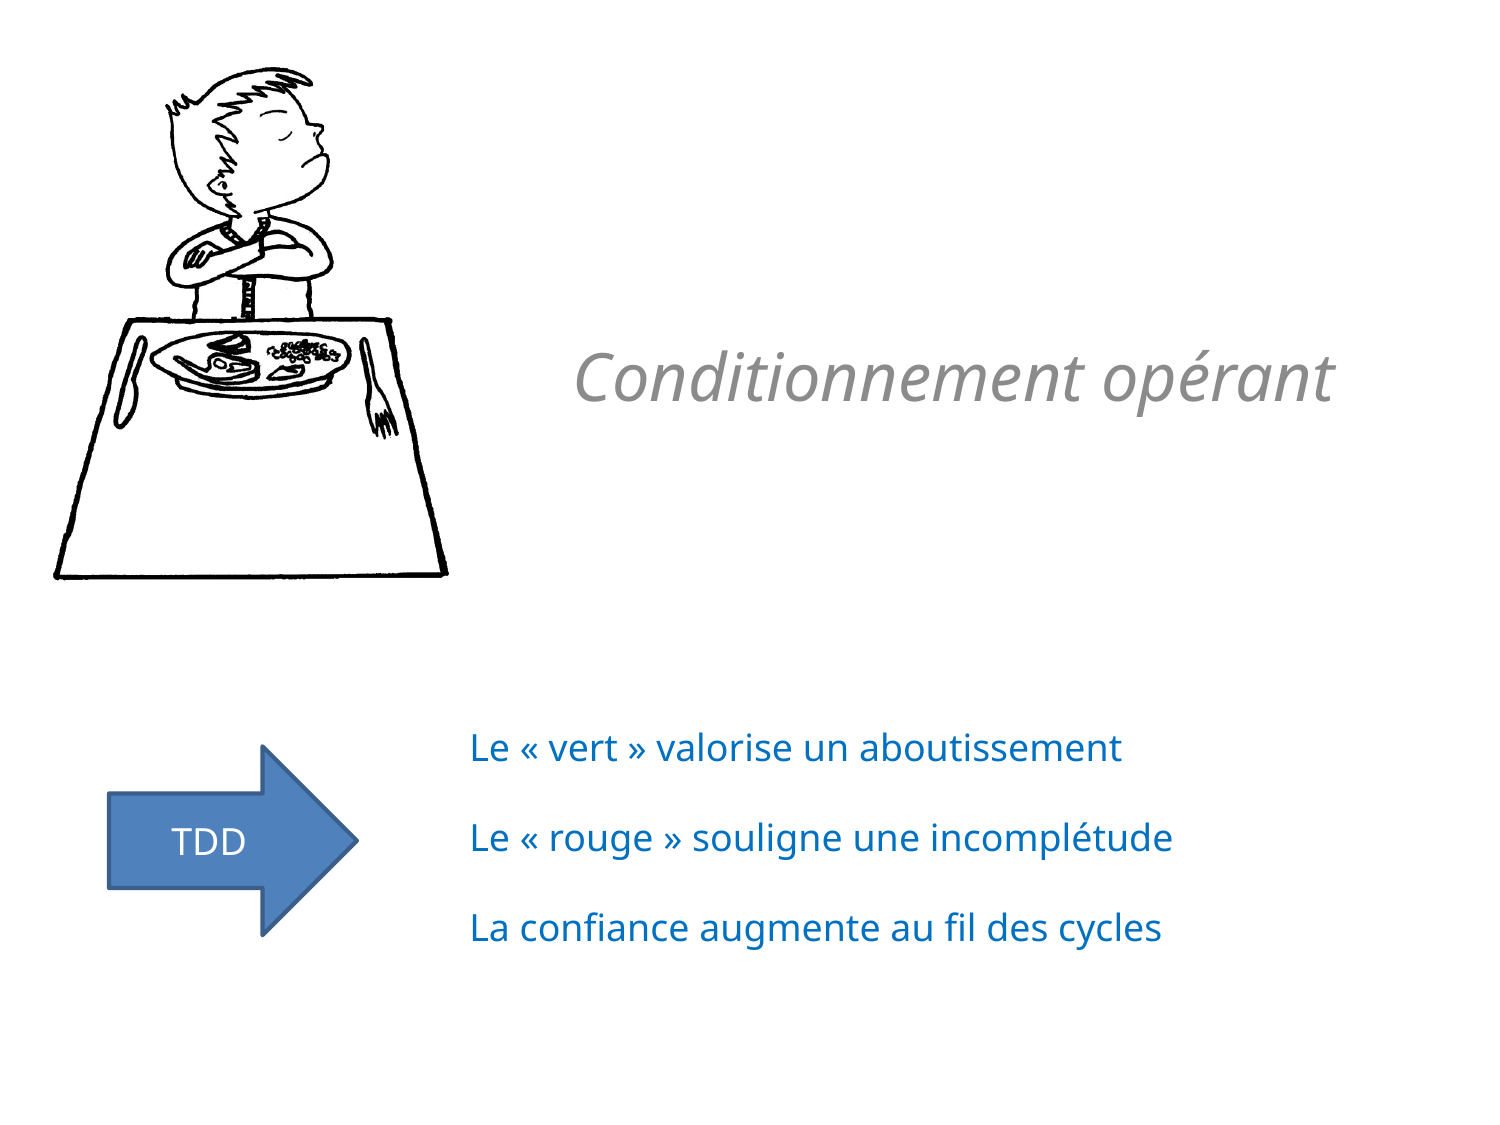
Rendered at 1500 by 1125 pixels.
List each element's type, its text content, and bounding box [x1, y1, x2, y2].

text_box Conditionnement opérant [466, 139, 1443, 611]
picture [11, 54, 455, 593]
text_box TDD [108, 746, 357, 936]
text_box Le « vert » valorise un aboutissement Le « rouge » souligne une incomplétude La confiance augmente au fil des cycles [454, 716, 1431, 965]
